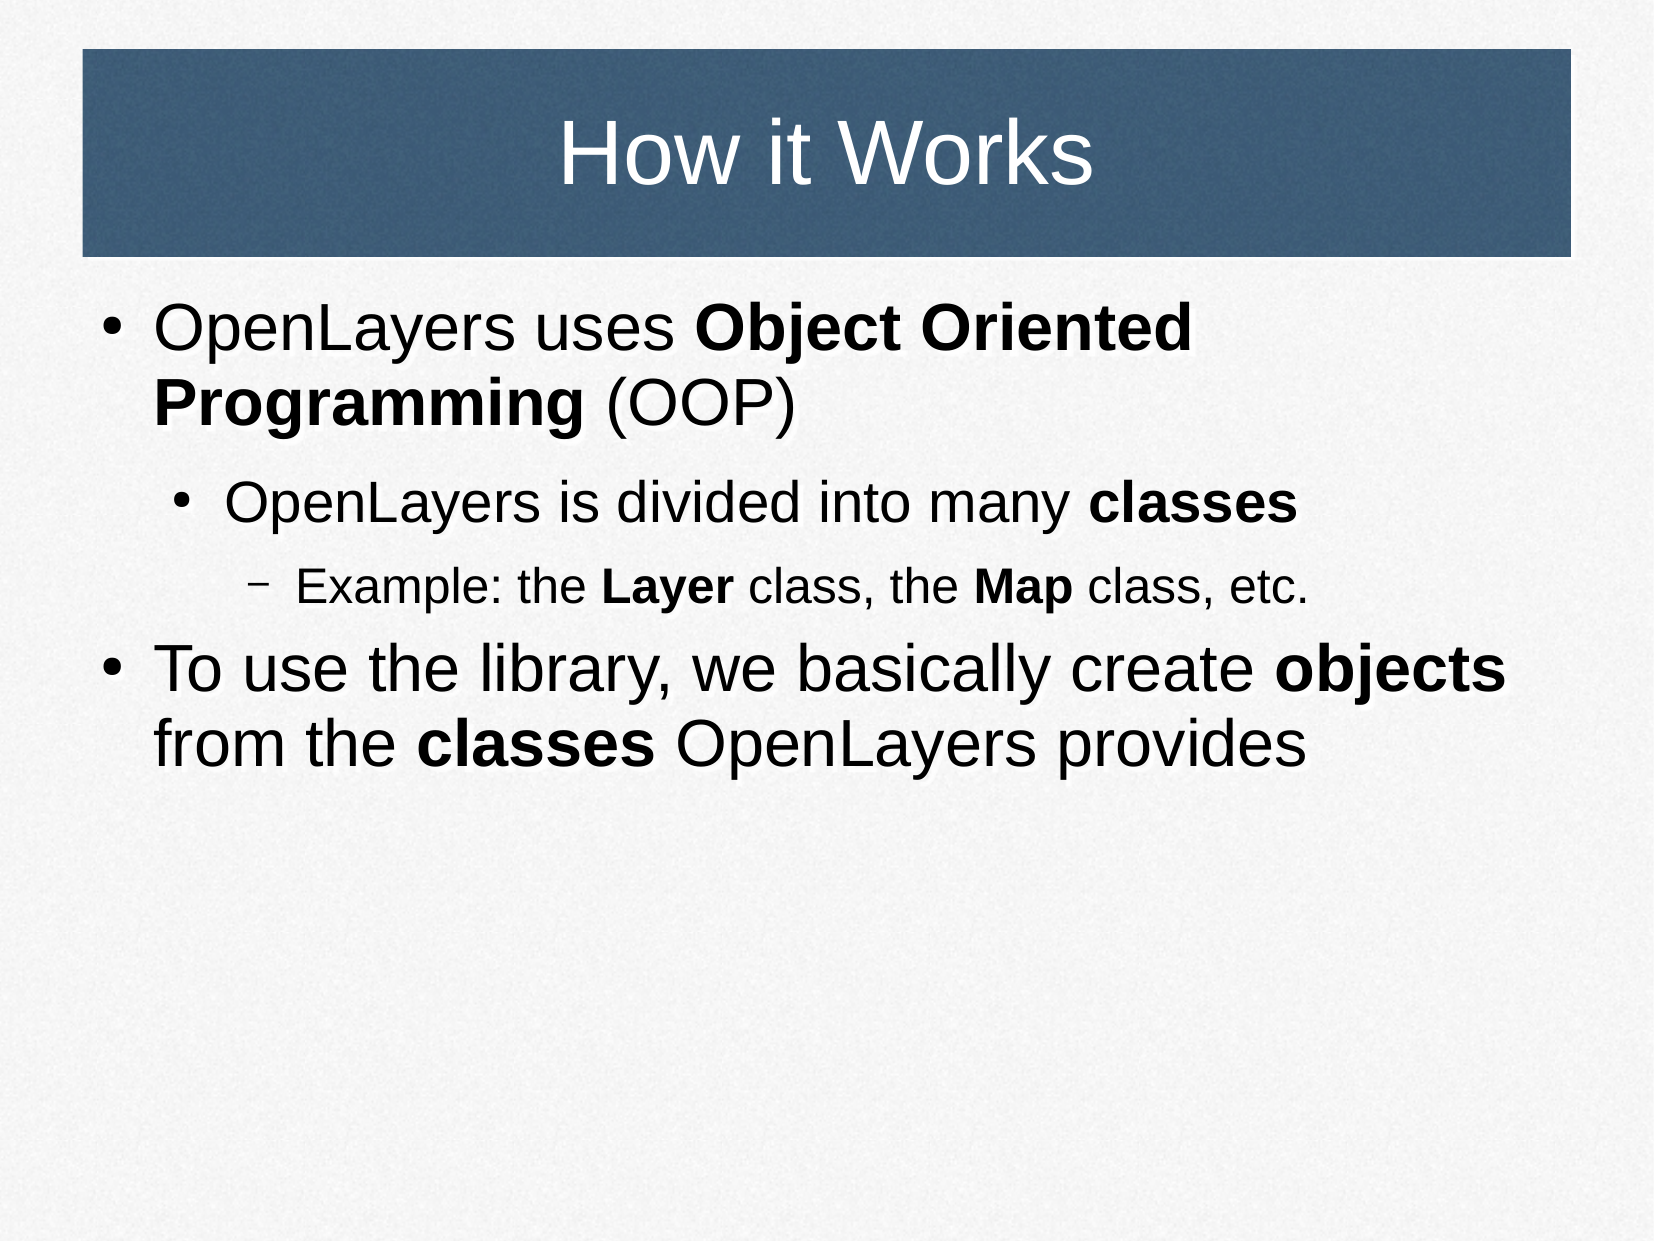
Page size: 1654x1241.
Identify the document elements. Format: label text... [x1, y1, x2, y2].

title How it Works [82, 49, 1571, 257]
list OpenLayers uses Object Oriented Programming (OOP) OpenLayers is divided into many classes Example: the Layer class, the Map class, etc. To use the library, we basically create objects from the classes OpenLayers provides [82, 290, 1571, 1109]
picture [0, 0, 1654, 1241]
